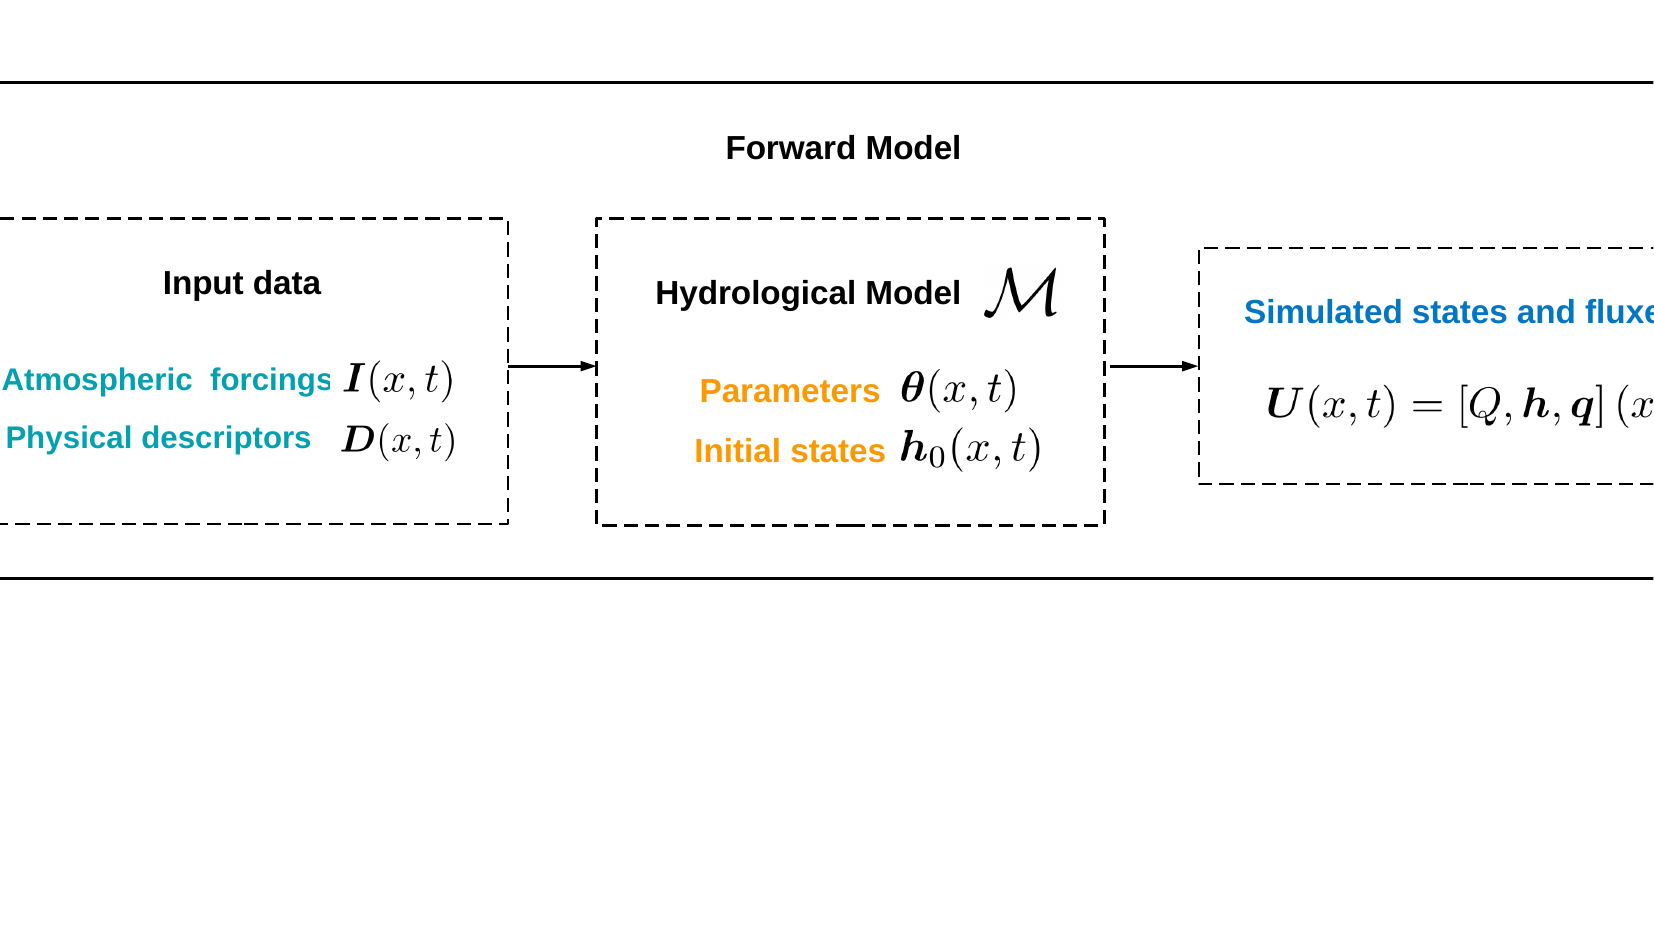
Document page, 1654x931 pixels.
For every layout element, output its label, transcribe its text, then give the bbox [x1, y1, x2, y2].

text_box Forward Model [0, 82, 1654, 579]
picture [330, 413, 461, 467]
text_box Simulated states and fluxes [1198, 248, 1654, 485]
picture [330, 352, 461, 408]
picture [893, 364, 1022, 417]
picture [1251, 366, 1654, 439]
picture [885, 419, 1046, 479]
text_box Input data Atmospheric forcings Physical descriptors [0, 218, 508, 525]
text_box Hydrological Model Parameters Initial states [596, 218, 1105, 526]
picture [977, 262, 1069, 325]
